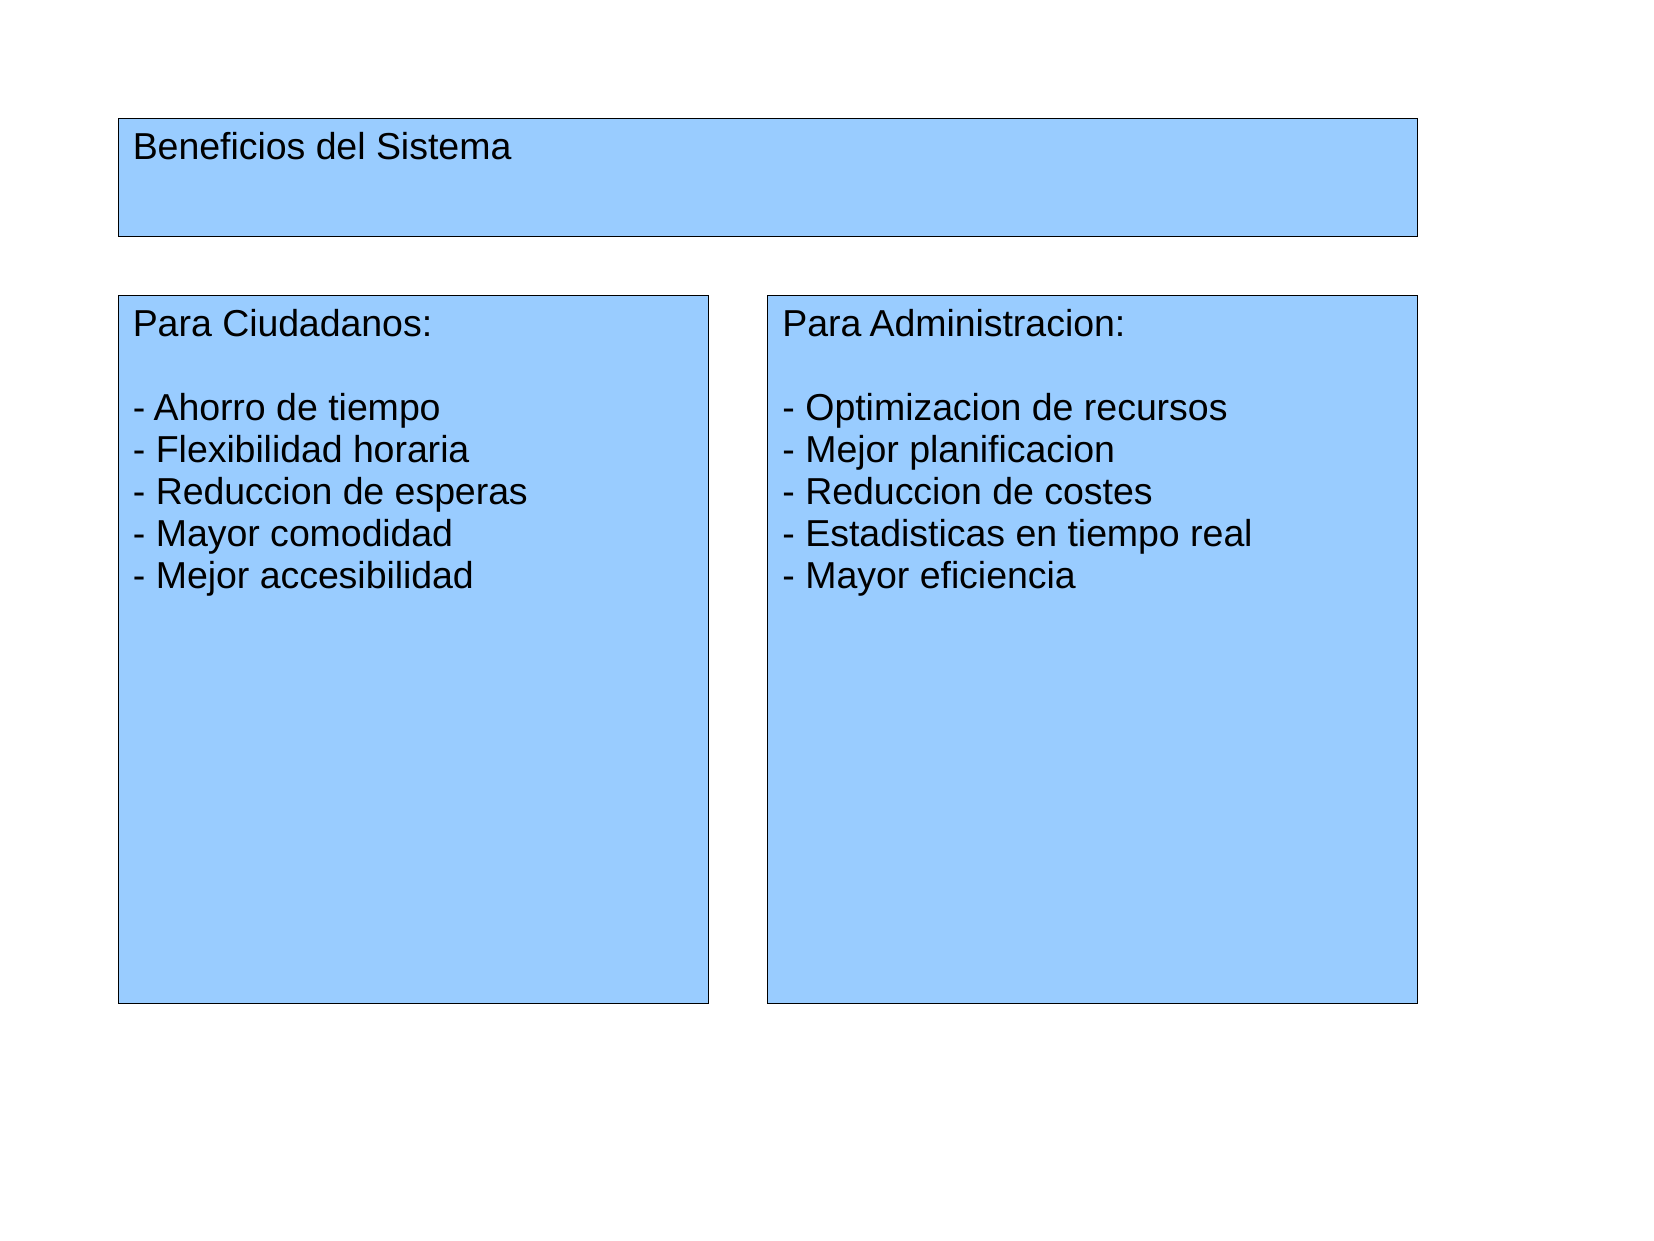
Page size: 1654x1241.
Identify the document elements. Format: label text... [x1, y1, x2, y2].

text_box Beneficios del Sistema [118, 118, 1418, 237]
text_box Para Administracion: - Optimizacion de recursos - Mejor planificacion - Reduccion de costes - Estadisticas en tiempo real - Mayor eficiencia [767, 295, 1418, 1004]
text_box Para Ciudadanos: - Ahorro de tiempo - Flexibilidad horaria - Reduccion de esperas - Mayor comodidad - Mejor accesibilidad [118, 295, 709, 1004]
